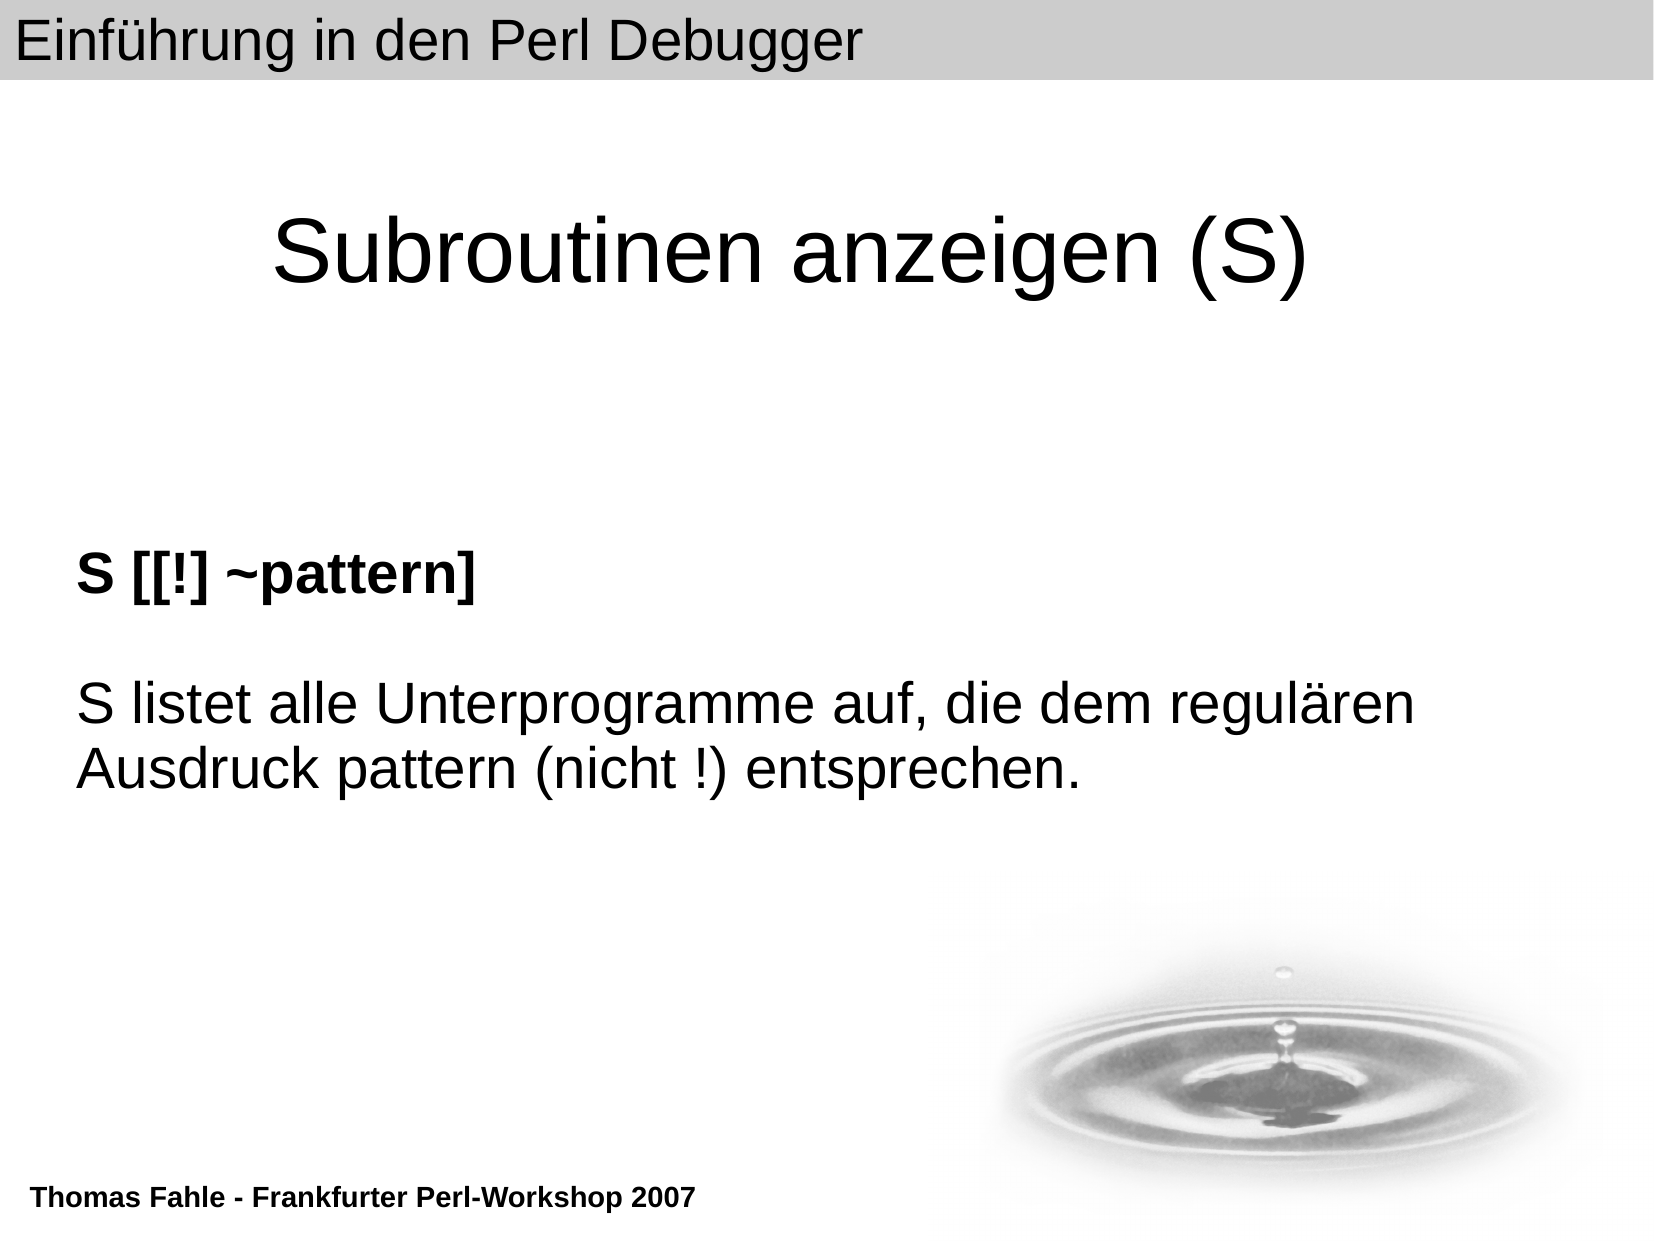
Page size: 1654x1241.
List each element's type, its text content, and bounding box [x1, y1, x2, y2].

title Subroutinen anzeigen (S) [47, 147, 1536, 355]
subtitle S [[!] ~pattern] S listet alle Unterprogramme auf, die dem regulären Ausdruck pattern (nicht !) entsprechen. [76, 367, 1565, 975]
picture [0, 80, 1654, 1241]
